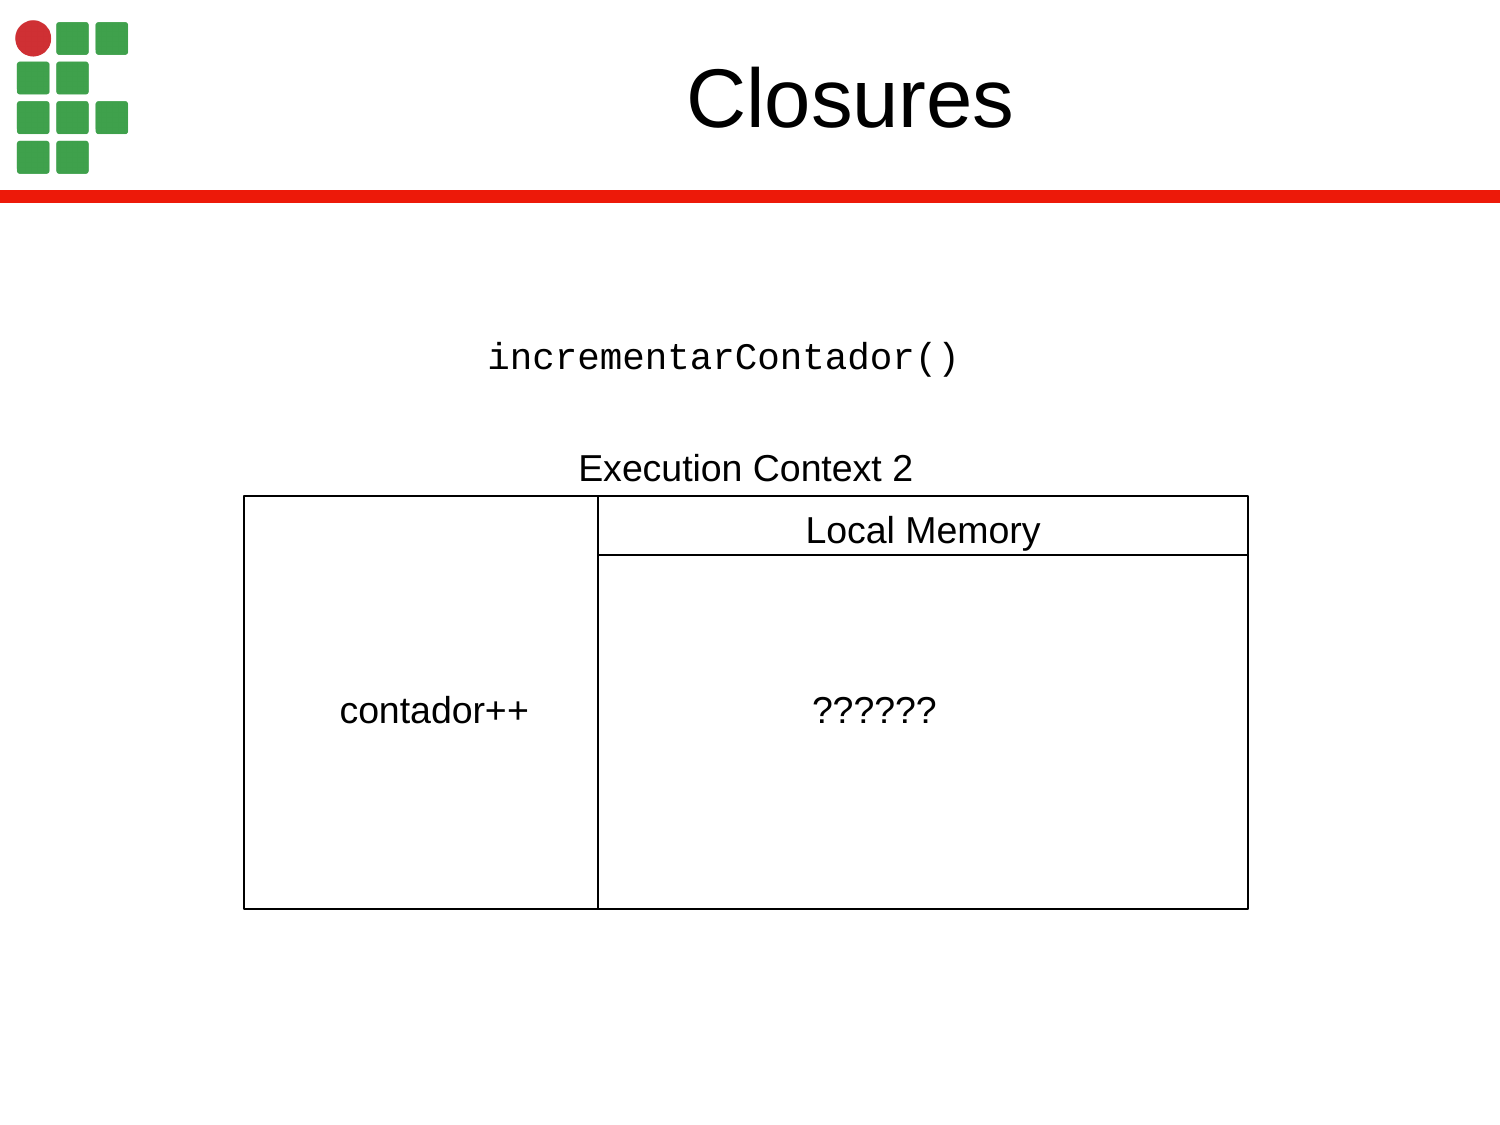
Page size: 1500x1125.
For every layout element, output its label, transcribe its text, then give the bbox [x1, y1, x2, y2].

title Closures [230, 0, 1471, 202]
text_box incrementarContador() [472, 324, 1034, 385]
text_box Local Memory [598, 498, 1247, 559]
text_box Execution Context 2 [243, 437, 1248, 495]
text_box ?????? [797, 678, 1152, 739]
text_box contador++ [324, 679, 680, 739]
picture [14, 16, 130, 178]
